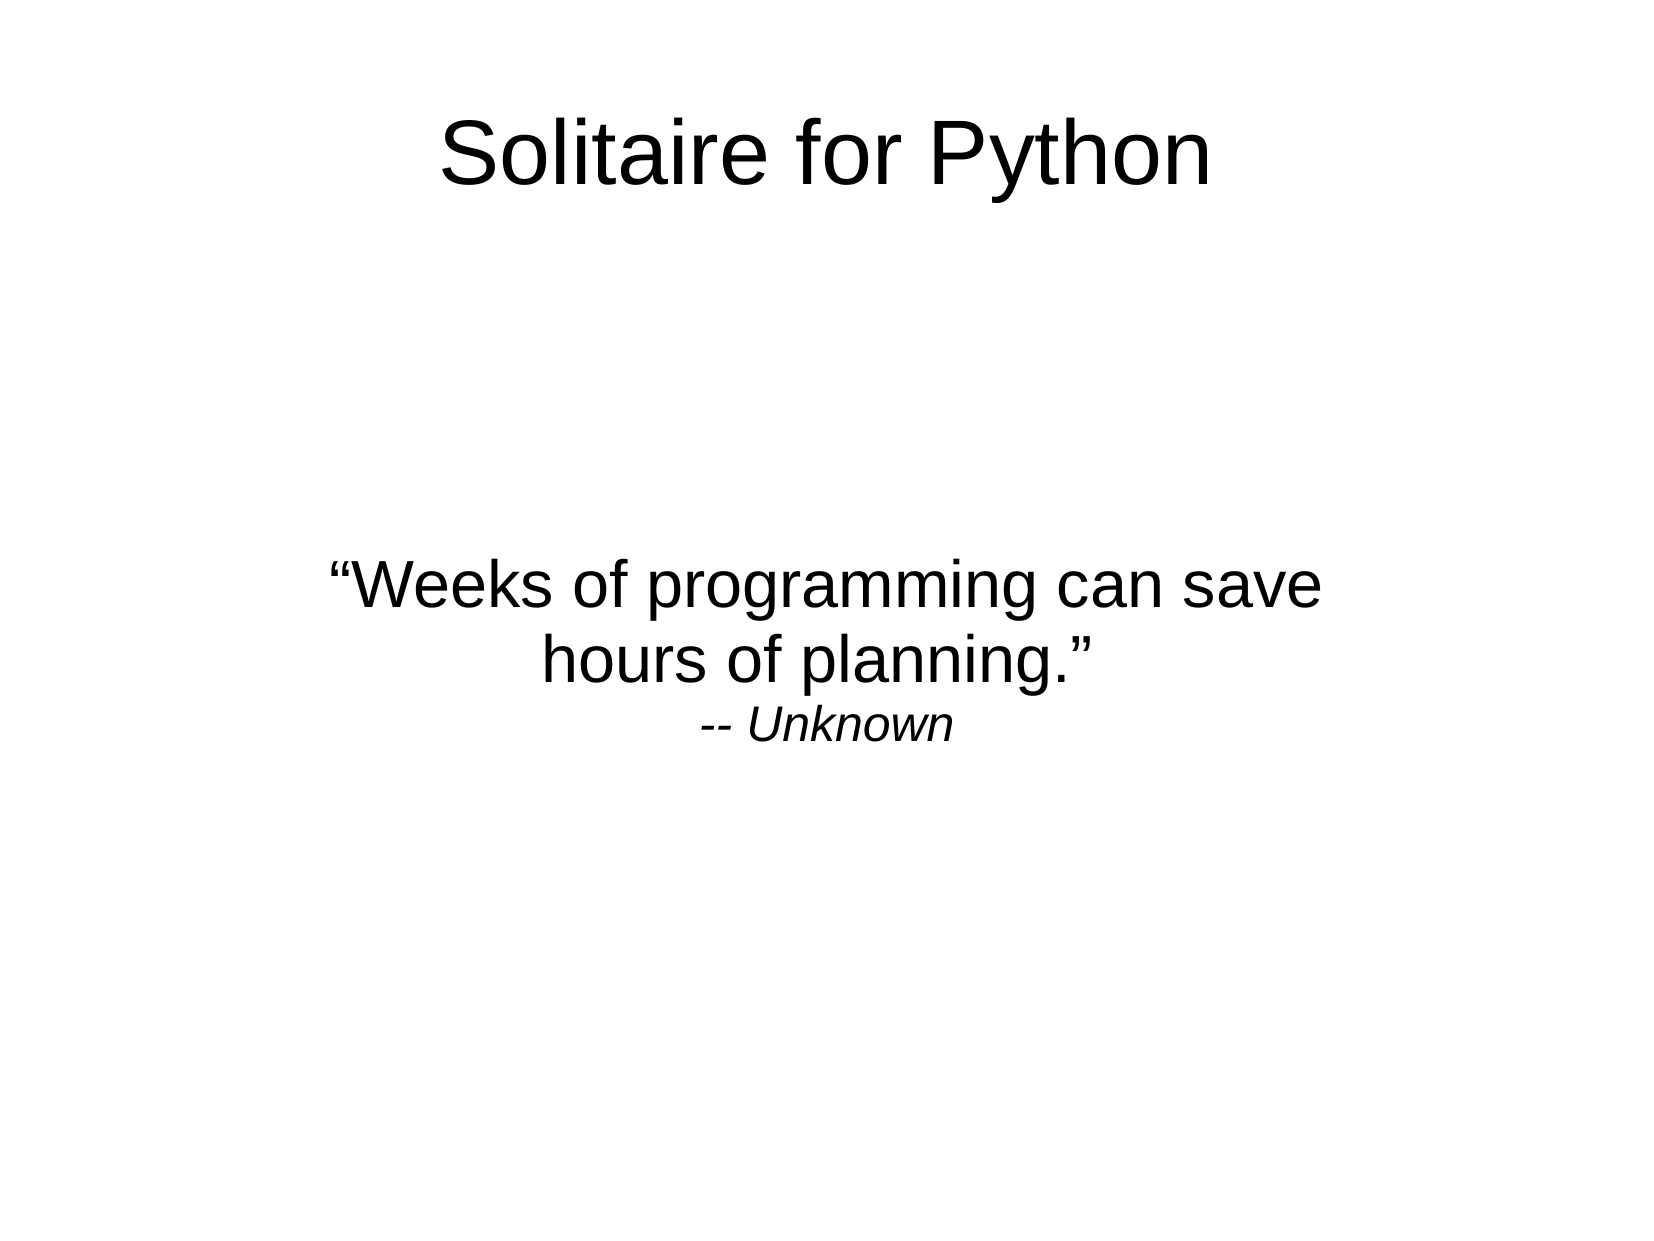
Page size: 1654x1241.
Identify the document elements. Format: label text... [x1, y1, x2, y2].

title Solitaire for Python [82, 49, 1571, 257]
subtitle “Weeks of programming can save hours of planning.” -- Unknown [82, 290, 1571, 1010]
